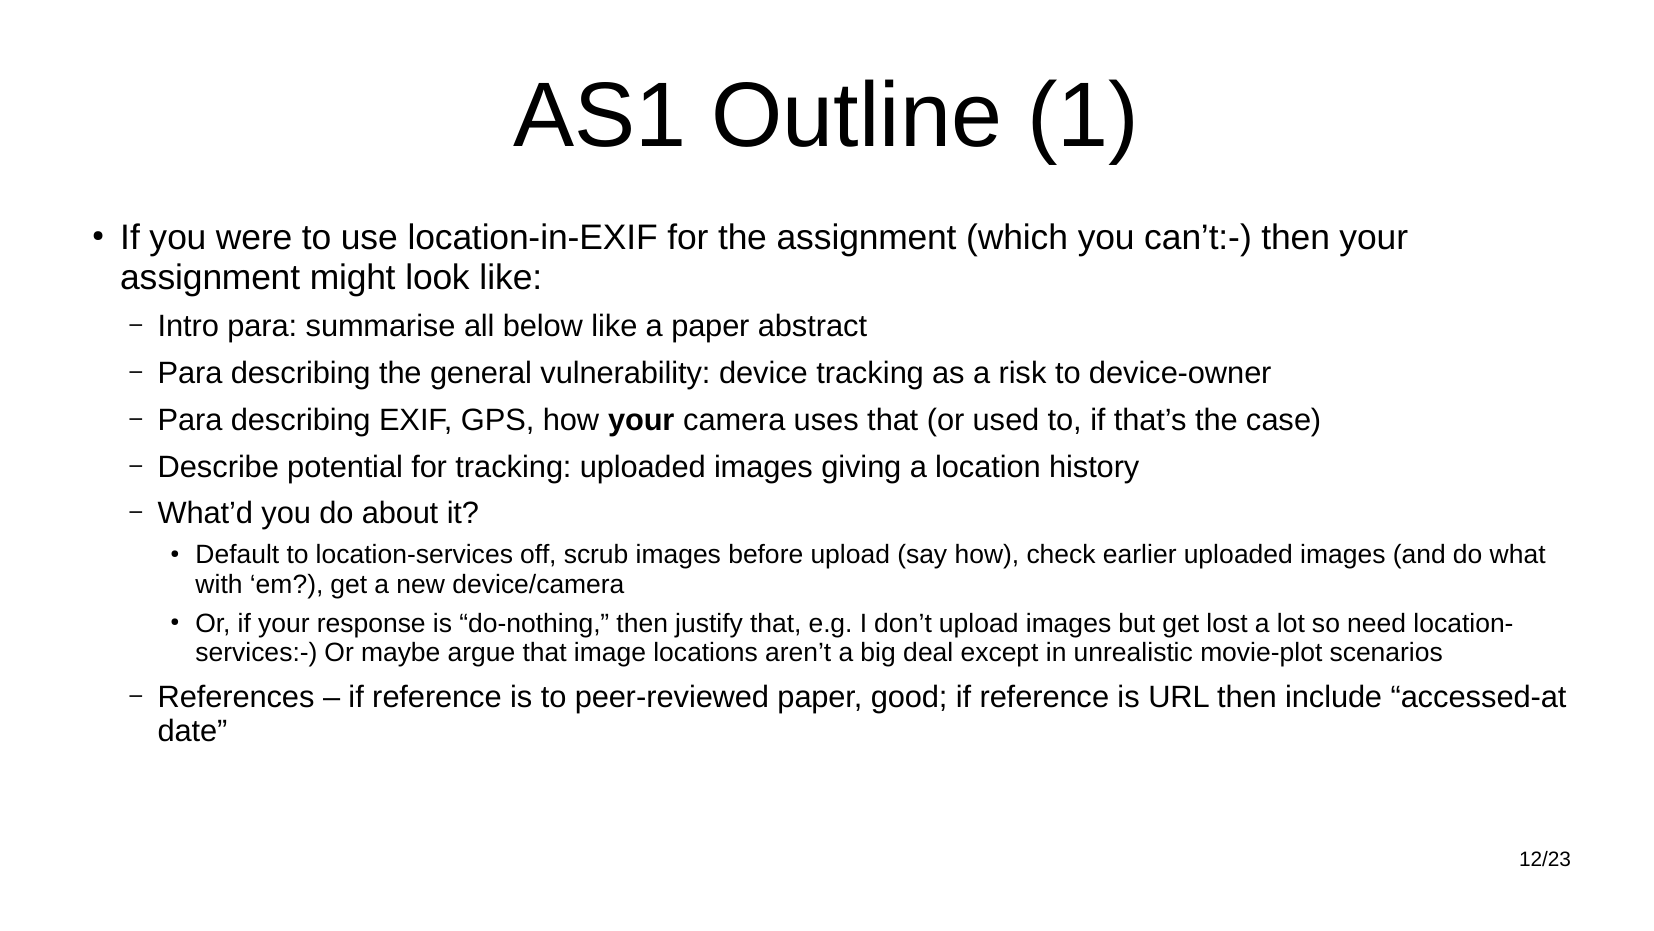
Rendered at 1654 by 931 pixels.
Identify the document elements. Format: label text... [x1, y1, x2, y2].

title AS1 Outline (1) [82, 37, 1571, 193]
list If you were to use location-in-EXIF for the assignment (which you can’t:-) then your assignment might look like: Intro para: summarise all below like a paper abstract Para describing the general vulnerability: device tracking as a risk to device-owner Para describing EXIF, GPS, how your camera uses that (or used to, if that’s the case) Describe potential for tracking: uploaded images giving a location history What’d you do about it? Default to location-services off, scrub images before upload (say how), check earlier uploaded images (and do what with ‘em?), get a new device/camera Or, if your response is “do-nothing,” then justify that, e.g. I don’t upload images but get lost a lot so need location-services:-) Or maybe argue that image locations aren’t a big deal except in unrealistic movie-plot scenarios References – if reference is to peer-reviewed paper, good; if reference is URL then include “accessed-at date” [82, 217, 1571, 758]
